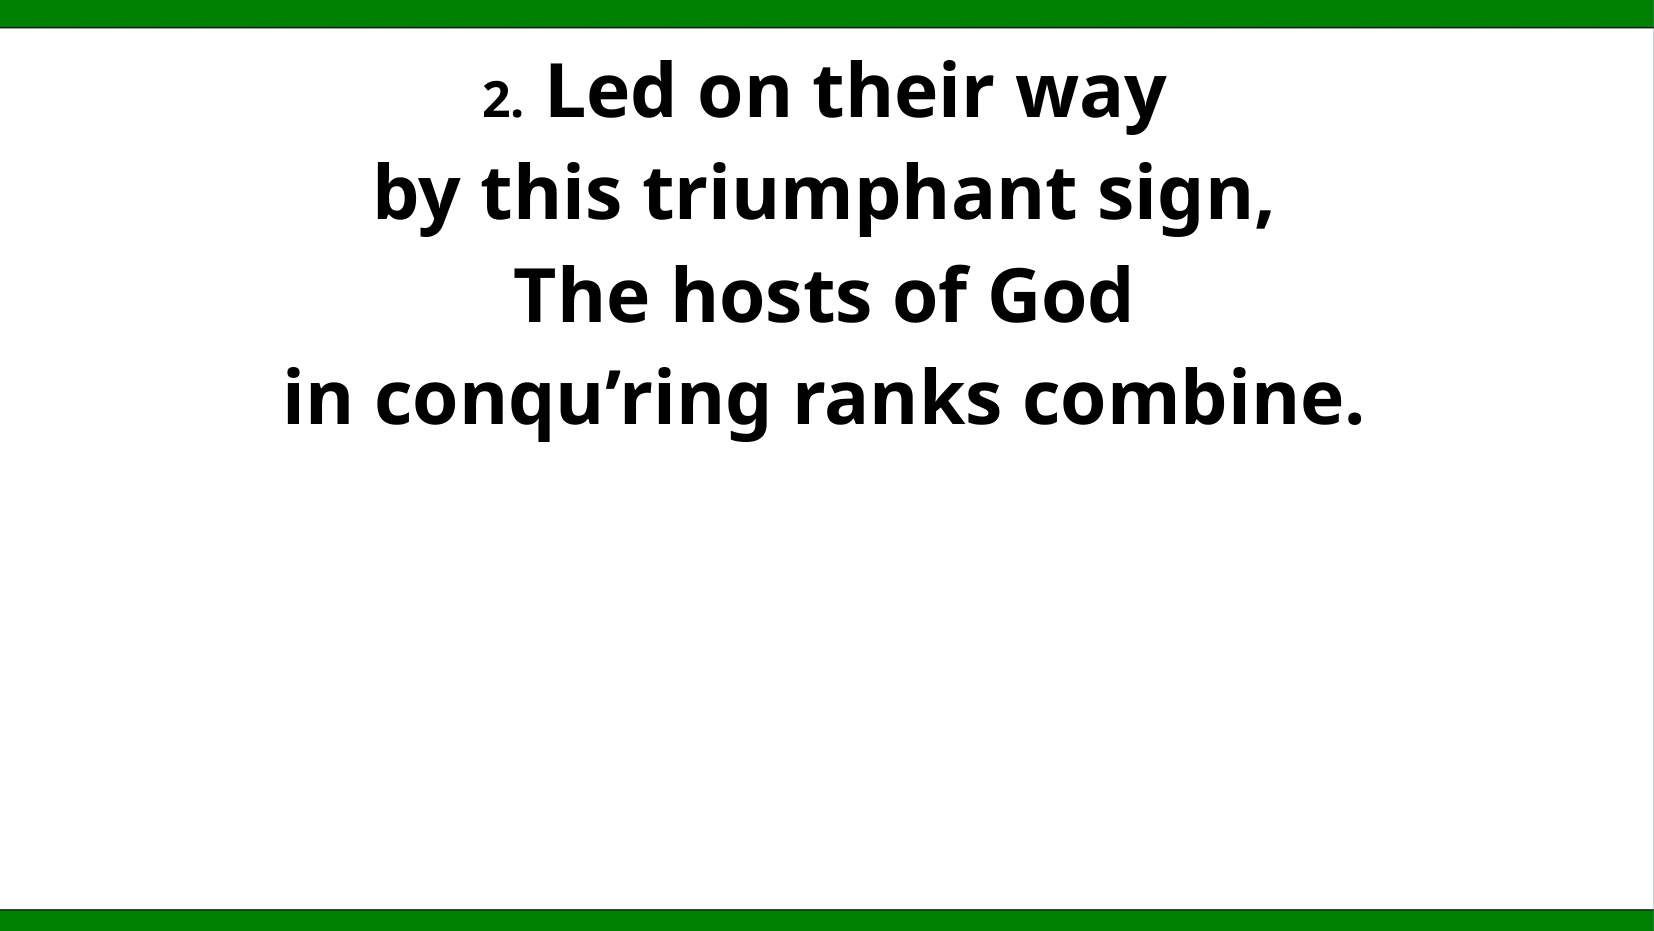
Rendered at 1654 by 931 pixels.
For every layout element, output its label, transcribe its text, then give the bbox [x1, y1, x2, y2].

picture [0, 0, 1654, 931]
text_box 2. Led on their way by this triumphant sign, The hosts of God in conqu’ring ranks combine. [60, 30, 1591, 445]
